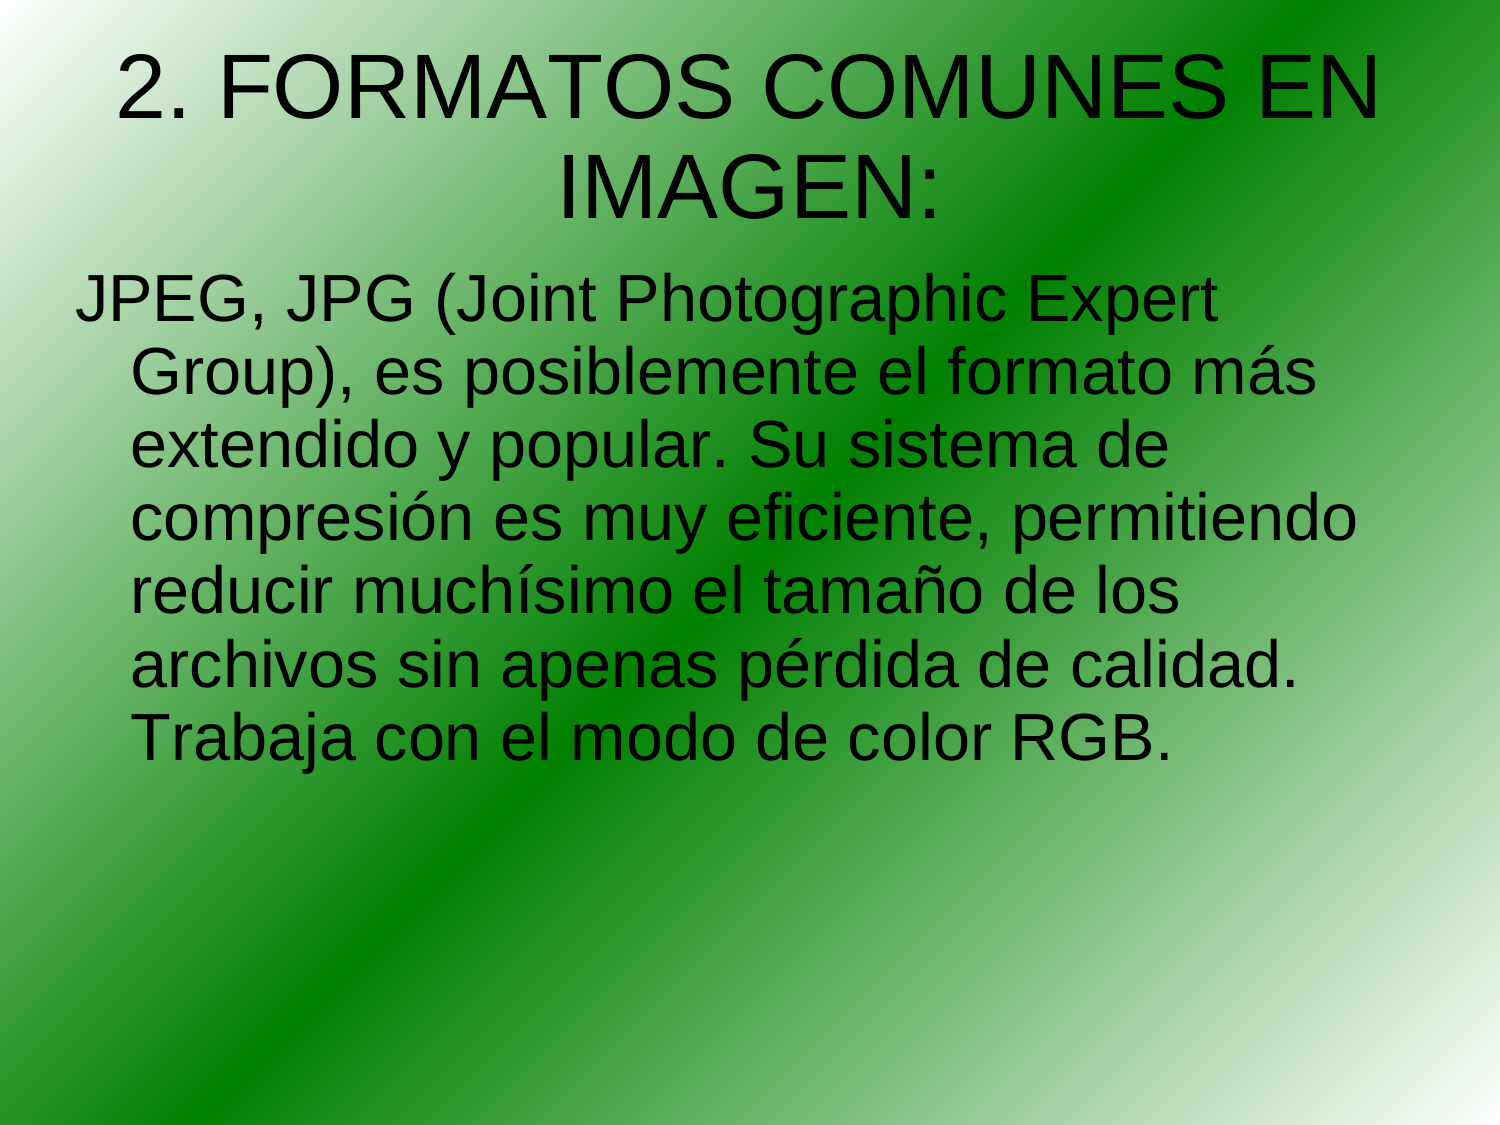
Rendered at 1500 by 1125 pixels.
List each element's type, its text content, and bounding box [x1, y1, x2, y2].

list JPEG, JPG (Joint Photographic Expert Group), es posiblemente el formato más extendido y popular. Su sistema de compresión es muy eficiente, permitiendo reducir muchísimo el tamaño de los archivos sin apenas pérdida de calidad. Trabaja con el modo de color RGB. [75, 262, 1425, 991]
title 2. FORMATOS COMUNES EN IMAGEN: [75, 28, 1425, 249]
